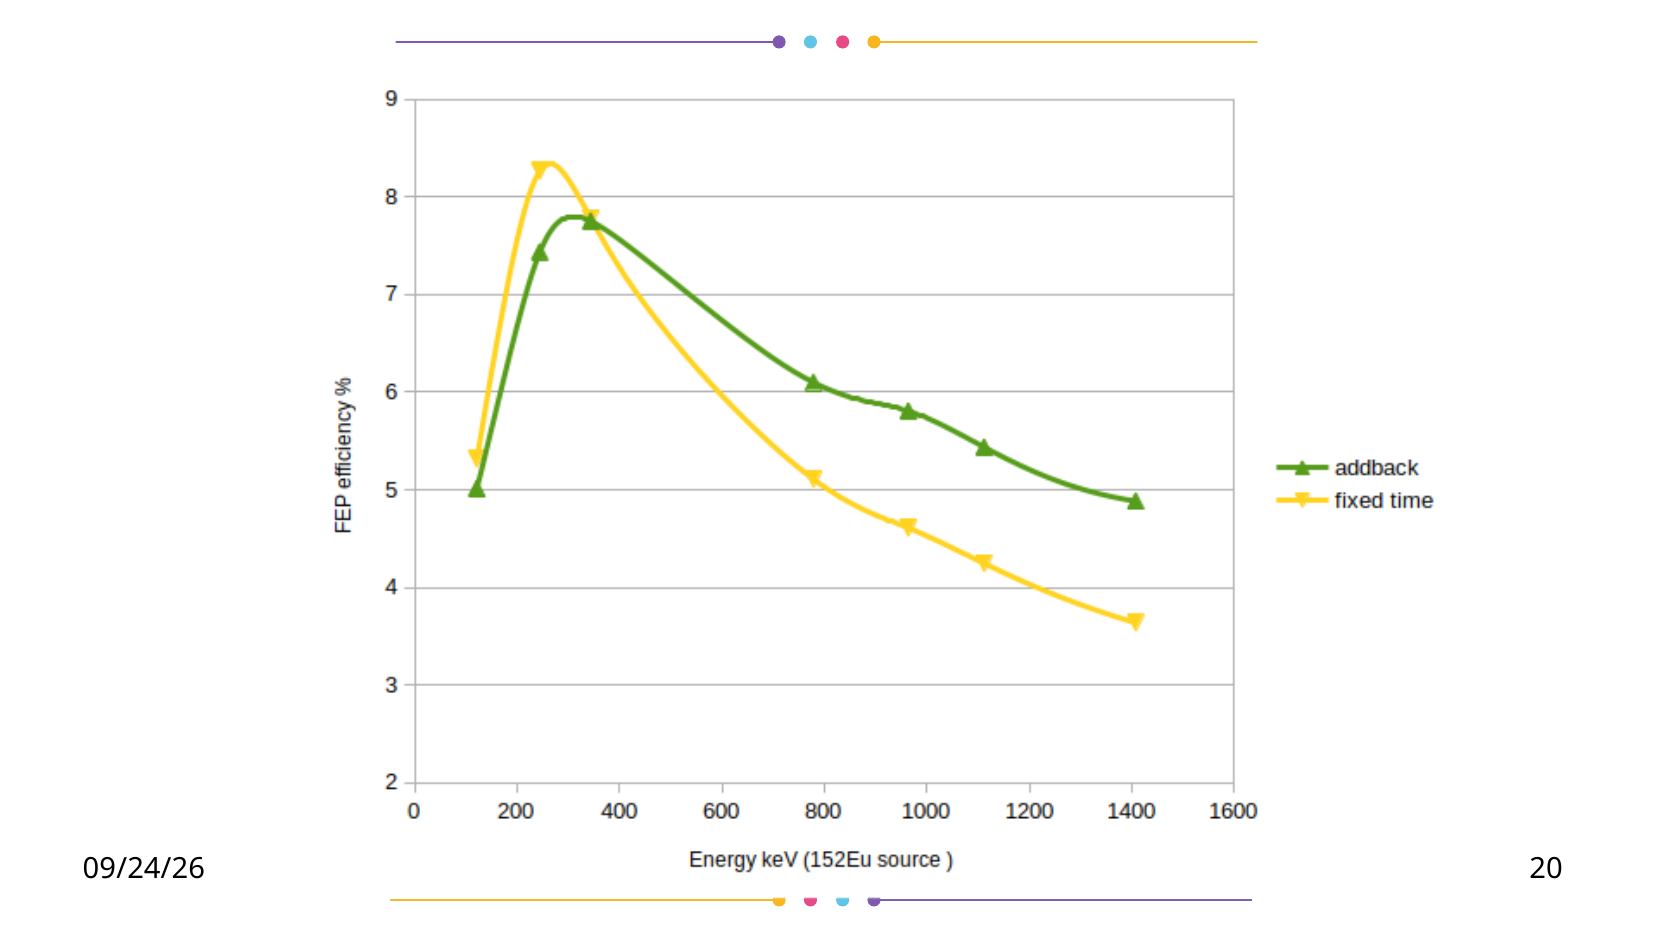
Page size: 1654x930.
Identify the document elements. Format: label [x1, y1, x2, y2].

picture [268, 70, 1463, 901]
